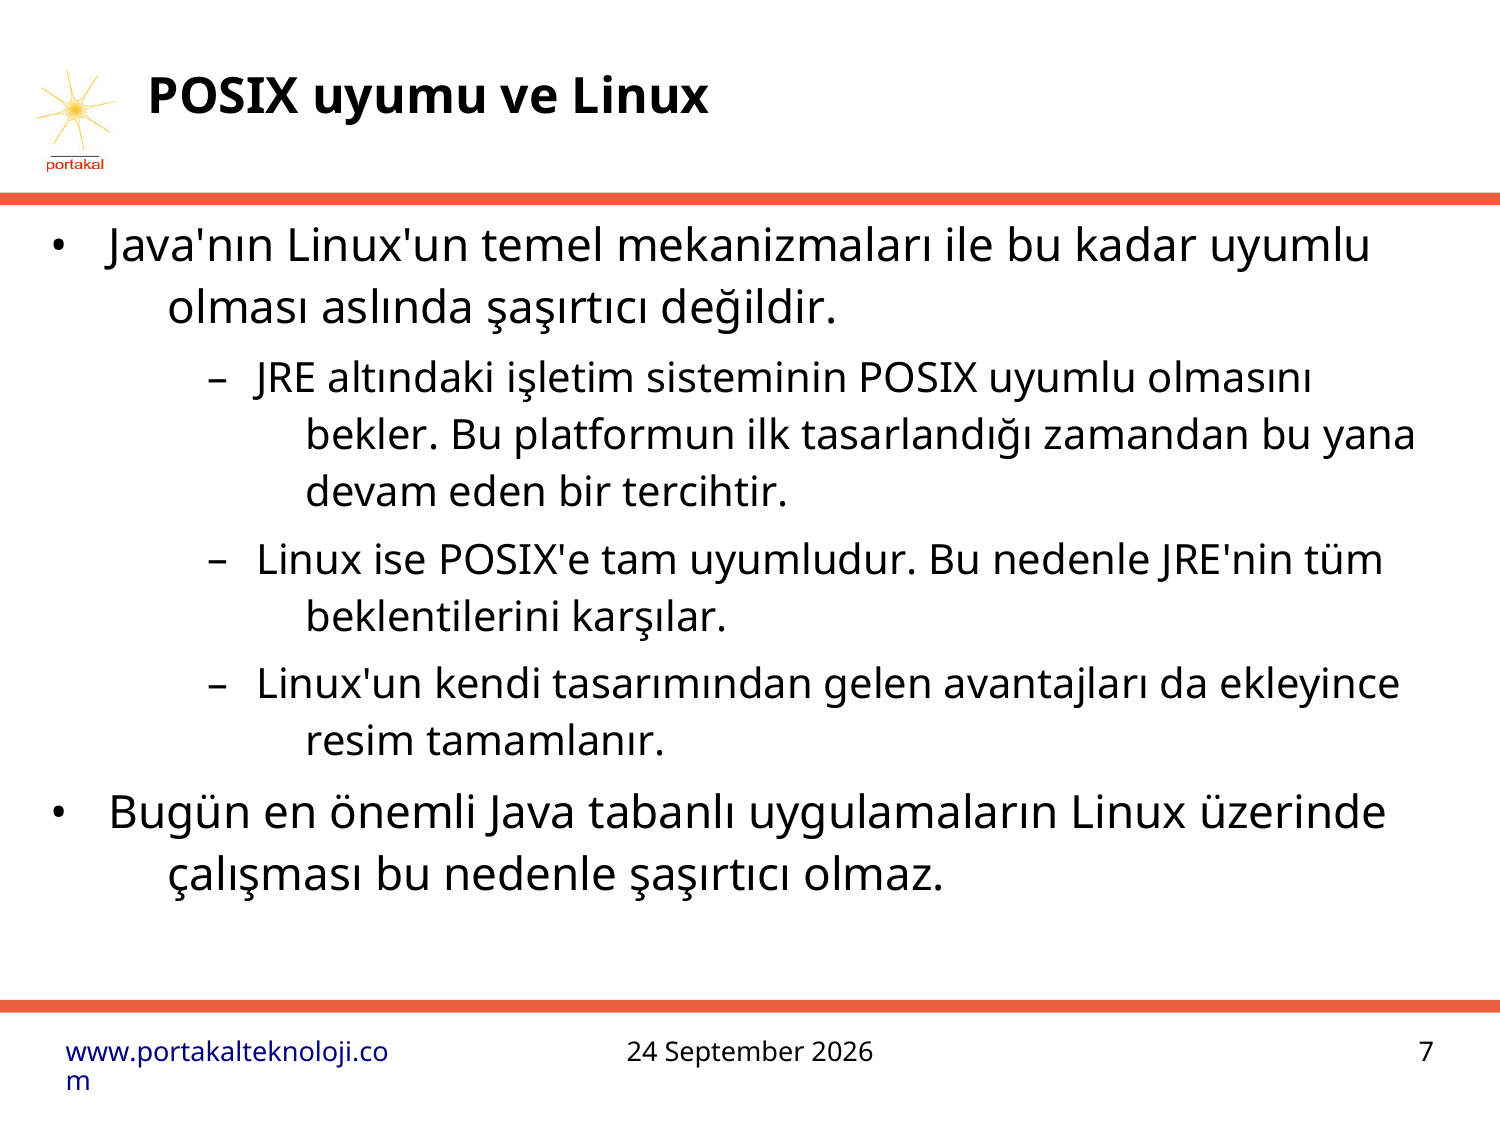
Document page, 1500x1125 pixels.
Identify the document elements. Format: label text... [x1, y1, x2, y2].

picture [29, 5, 120, 184]
list Java'nın Linux'un temel mekanizmaları ile bu kadar uyumlu olması aslında şaşırtıcı değildir. JRE altındaki işletim sisteminin POSIX uyumlu olmasını bekler. Bu platformun ilk tasarlandığı zamandan bu yana devam eden bir tercihtir. Linux ise POSIX'e tam uyumludur. Bu nedenle JRE'nin tüm beklentilerini karşılar. Linux'un kendi tasarımından gelen avantajları da ekleyince resim tamamlanır. Bugün en önemli Java tabanlı uygulamaların Linux üzerinde çalışması bu nedenle şaşırtıcı olmaz. [50, 212, 1450, 888]
title POSIX uyumu ve Linux [147, 7, 1450, 181]
